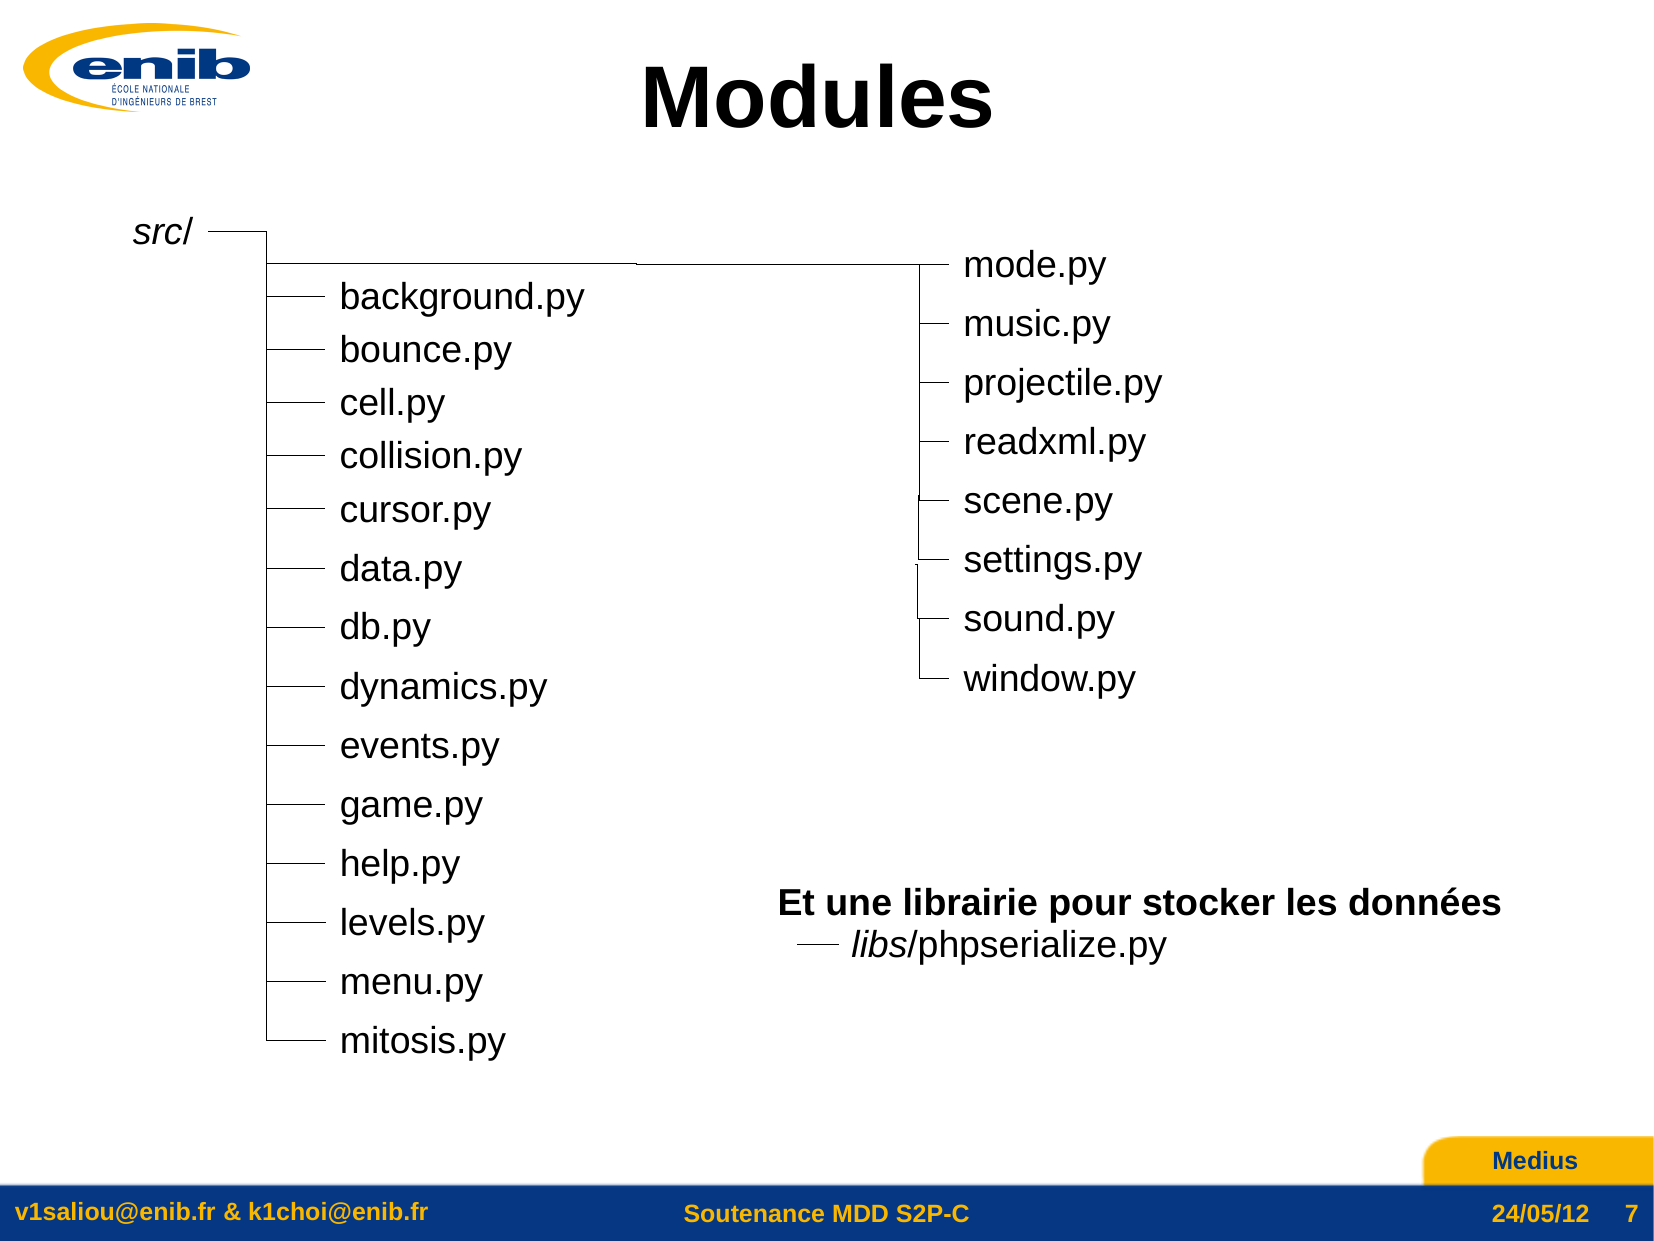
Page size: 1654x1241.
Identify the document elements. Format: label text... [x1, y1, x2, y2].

text_box data.py [324, 539, 478, 597]
text_box cell.py [324, 374, 461, 427]
text_box menu.py [325, 953, 499, 1010]
text_box background.py [324, 267, 601, 325]
text_box projectile.py [948, 354, 1179, 412]
text_box cursor.py [324, 480, 507, 538]
text_box settings.py [948, 531, 1158, 589]
text_box bounce.py [324, 321, 528, 378]
text_box collision.py [324, 427, 538, 485]
text_box music.py [948, 295, 1127, 353]
text_box readxml.py [948, 413, 1162, 471]
text_box mitosis.py [325, 1012, 522, 1069]
text_box help.py [324, 834, 476, 892]
text_box levels.py [325, 893, 501, 951]
text_box game.py [324, 775, 499, 833]
text_box Et une librairie pour stocker les données libs/phpserialize.py [762, 874, 1518, 973]
text_box sound.py [948, 590, 1131, 648]
picture [23, 23, 250, 112]
text_box scene.py [948, 472, 1129, 530]
text_box mode.py [948, 236, 1123, 294]
text_box src/ [118, 203, 209, 260]
text_box db.py [324, 598, 447, 656]
picture [0, 1136, 1654, 1241]
text_box window.py [948, 649, 1152, 707]
text_box Modules [625, 41, 1011, 154]
text_box dynamics.py [324, 657, 564, 715]
text_box events.py [324, 716, 516, 774]
